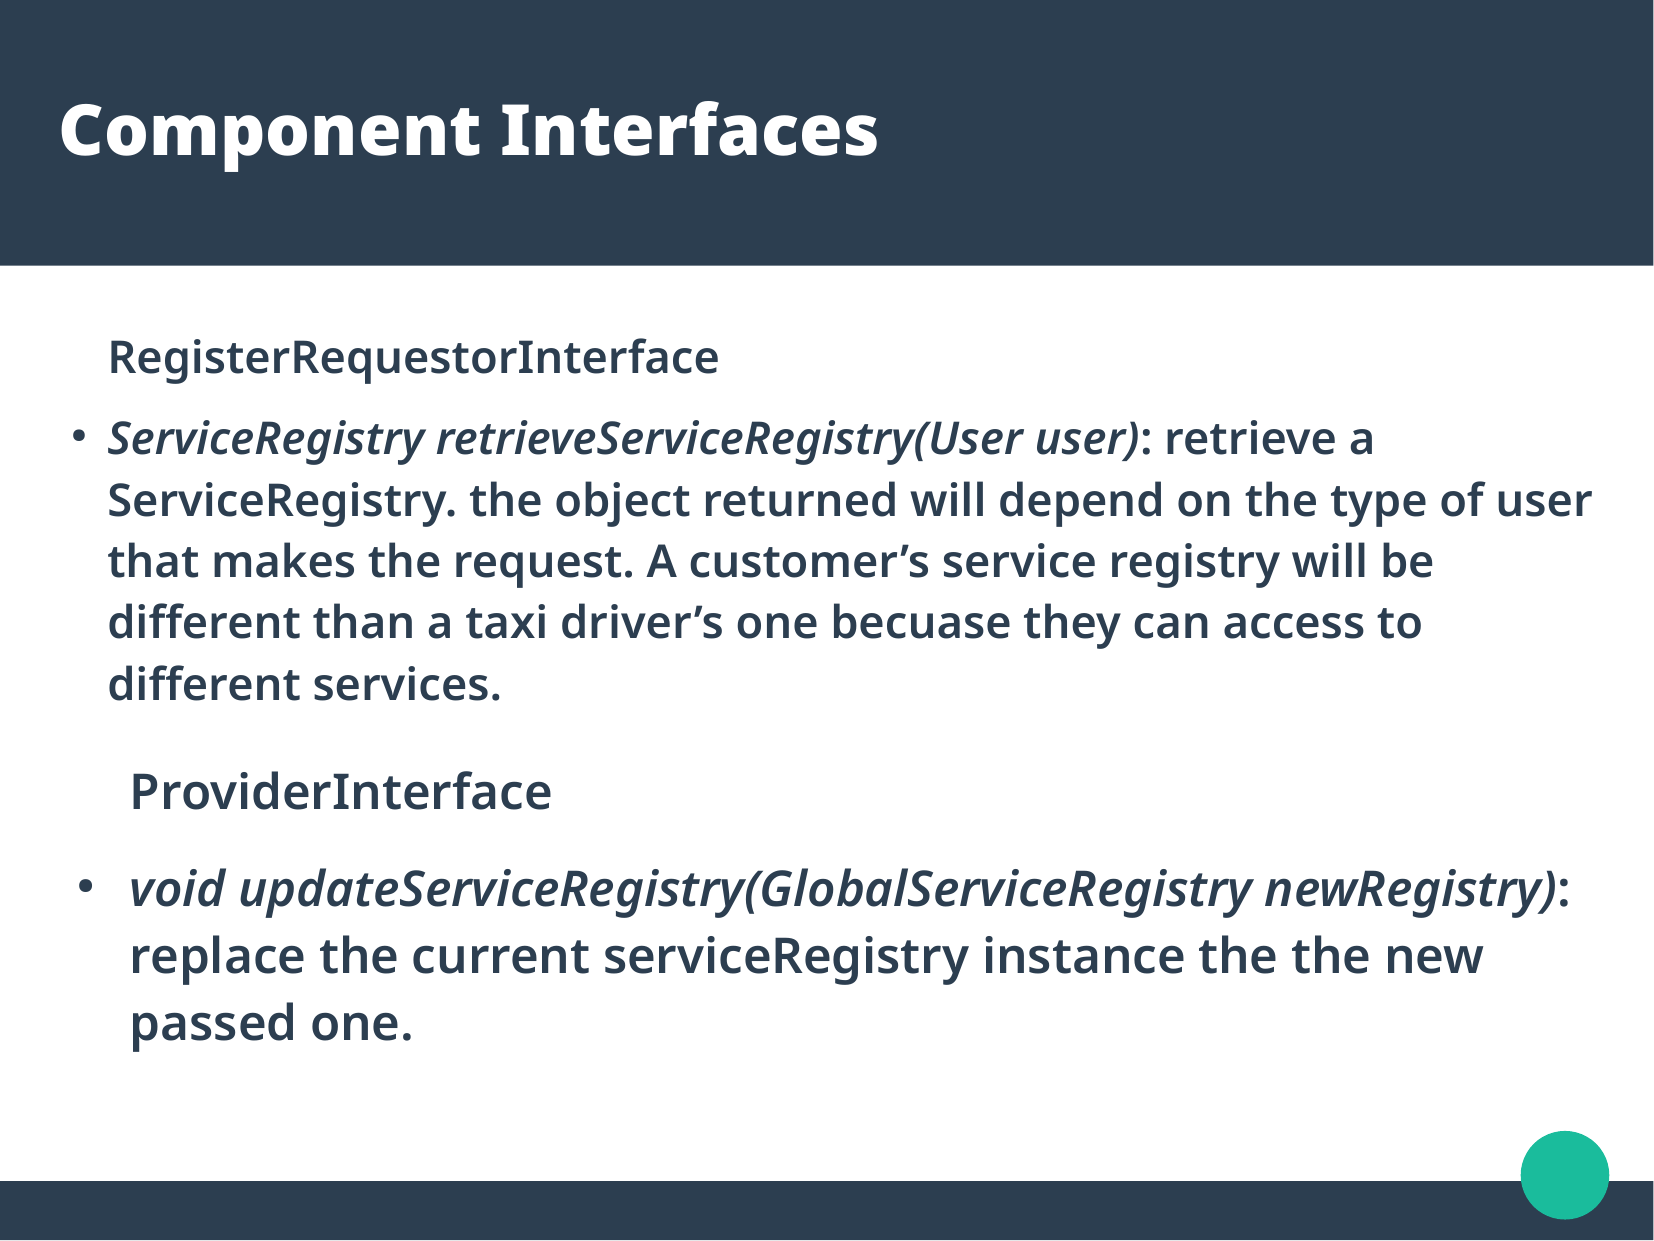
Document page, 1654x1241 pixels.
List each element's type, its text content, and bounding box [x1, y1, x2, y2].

title Component Interfaces [59, 49, 1595, 207]
list RegisterRequestorInterface ServiceRegistry retrieveServiceRegistry(User user): retrieve a ServiceRegistry. the object returned will depend on the type of user that makes the request. A customer’s service registry will be different than a taxi driver’s one becuase they can access to different services. [59, 324, 1595, 720]
list ProviderInterface void updateServiceRegistry(GlobalServiceRegistry newRegistry): replace the current serviceRegistry instance the the new passed one. [59, 756, 1595, 1151]
